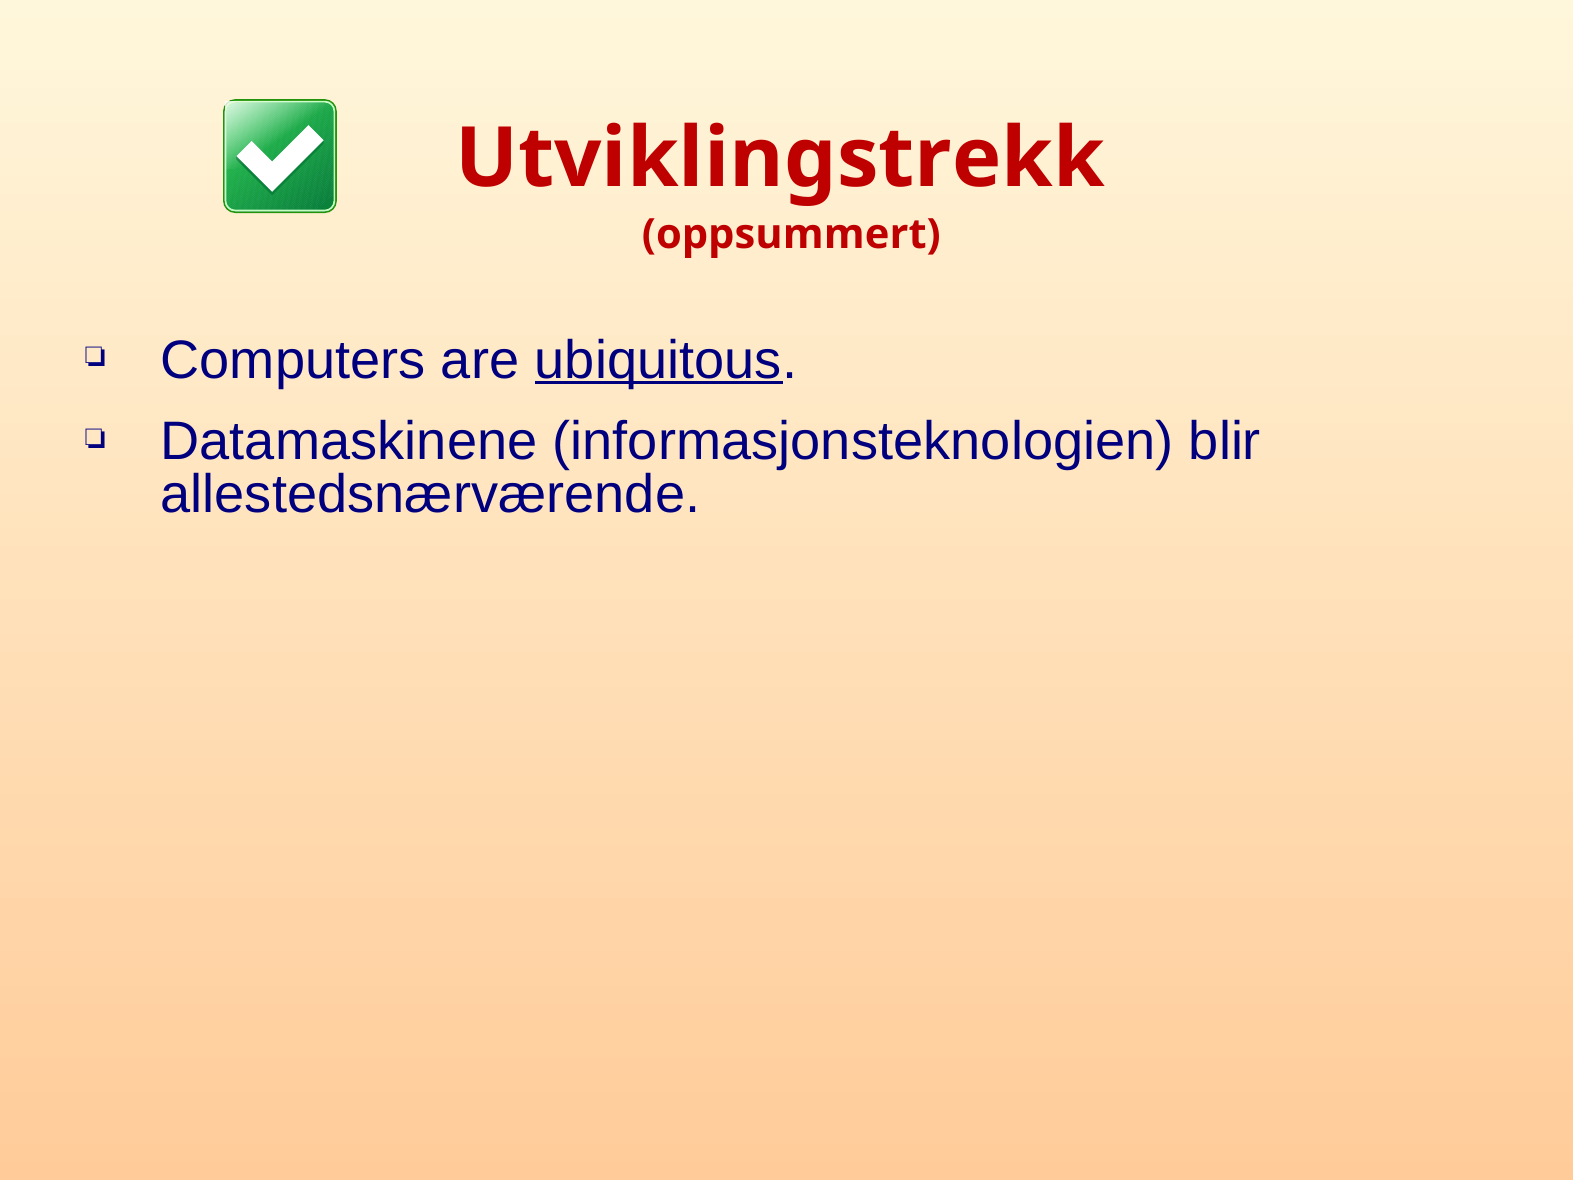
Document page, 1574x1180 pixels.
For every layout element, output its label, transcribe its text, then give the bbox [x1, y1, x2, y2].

title Utviklingstrekk (oppsummert) [39, 54, 1543, 309]
list Computers are ubiquitous. Datamaskinene (informasjonsteknologien) blir allestedsnærværende. [85, 336, 1539, 1170]
picture [188, 68, 368, 247]
